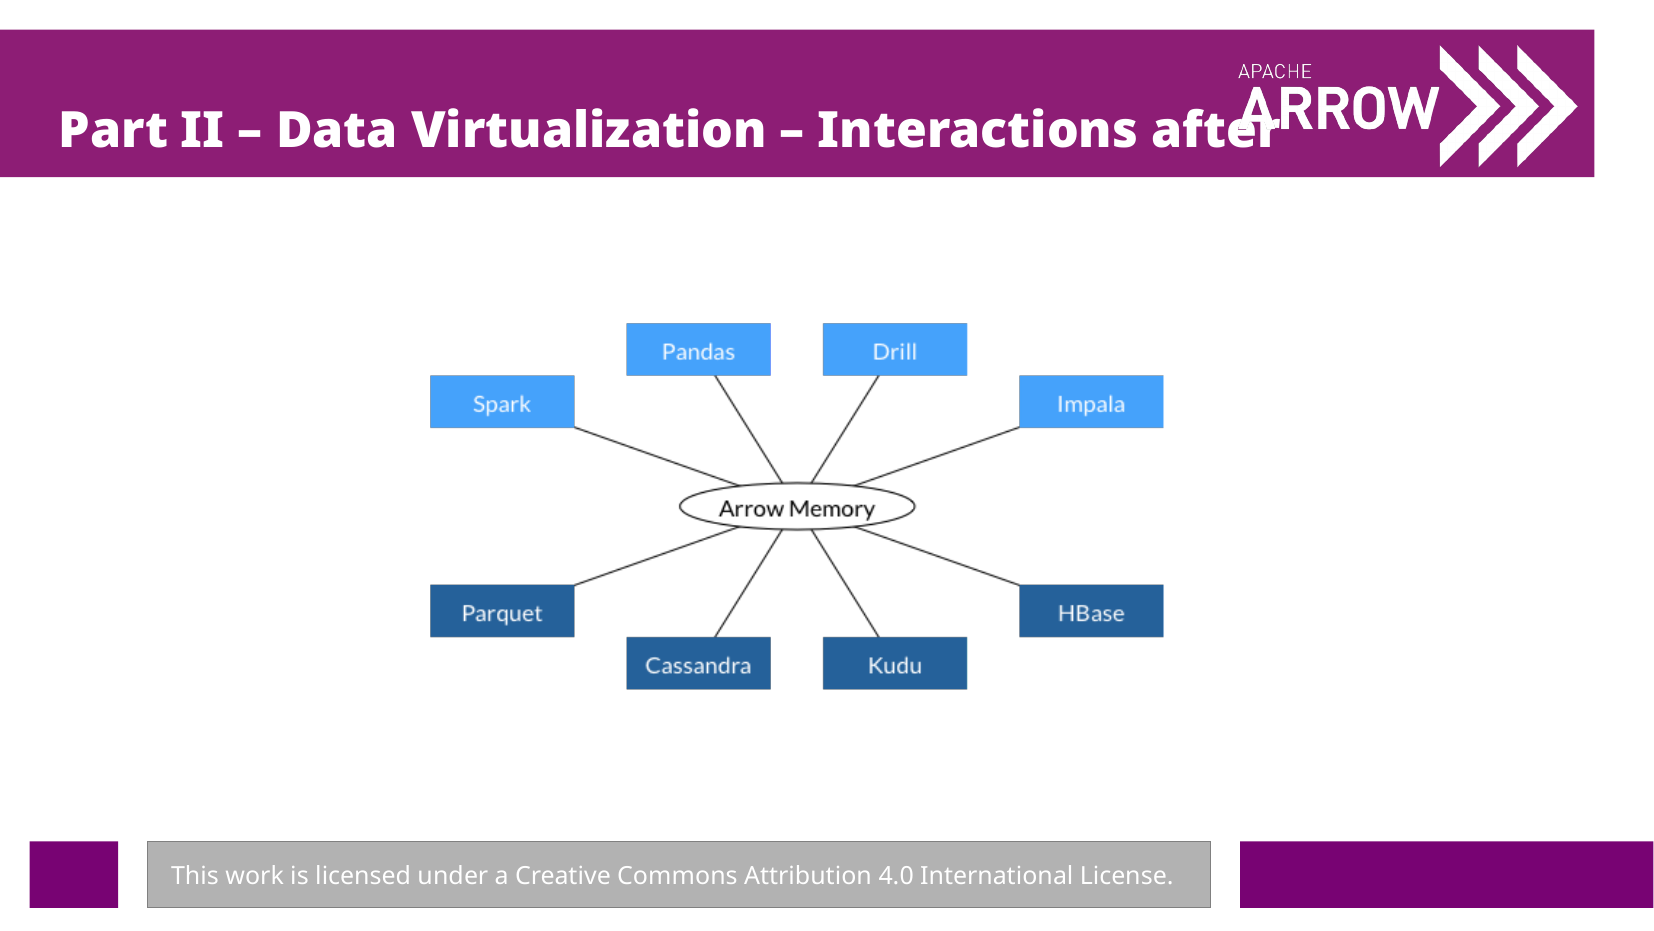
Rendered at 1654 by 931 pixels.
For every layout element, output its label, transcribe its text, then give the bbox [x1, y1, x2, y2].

picture [1210, 36, 1597, 178]
picture [383, 276, 1219, 739]
title Part II – Data Virtualization – Interactions after [59, 44, 1210, 163]
